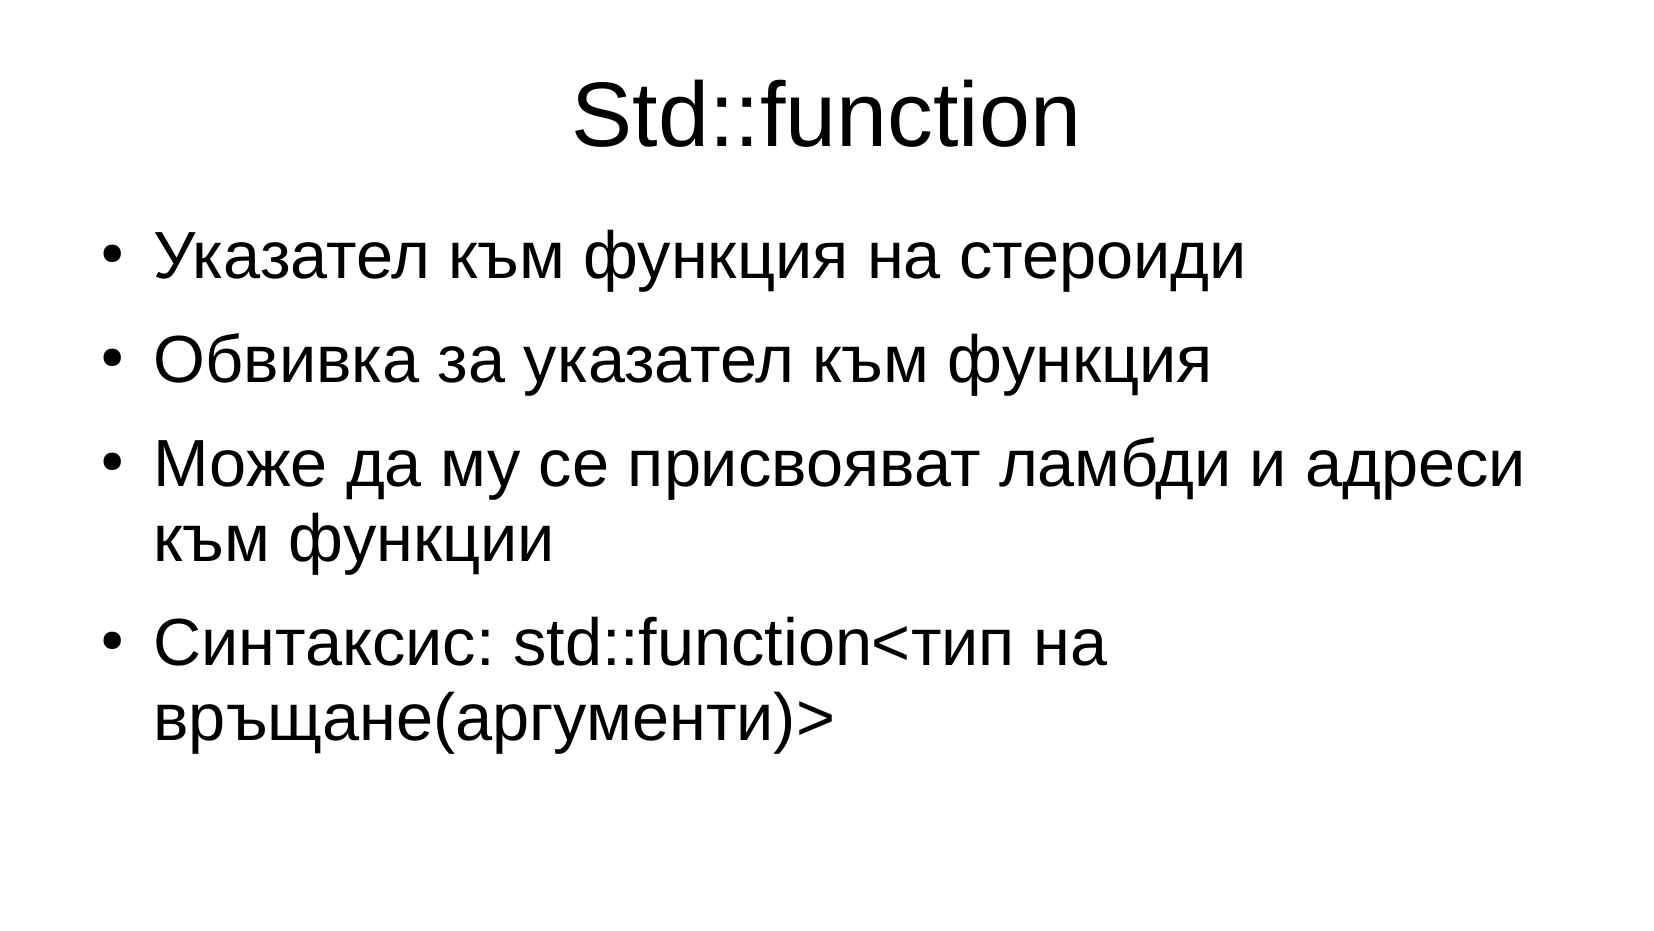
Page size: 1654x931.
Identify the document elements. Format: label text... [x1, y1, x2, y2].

list Указател към функция на стероиди Обвивка за указател към функция Може да му се присвояват ламбди и адреси към функции Синтаксис: std::function<тип на връщане(аргументи)> [82, 217, 1571, 758]
title Std::function [82, 37, 1571, 193]
